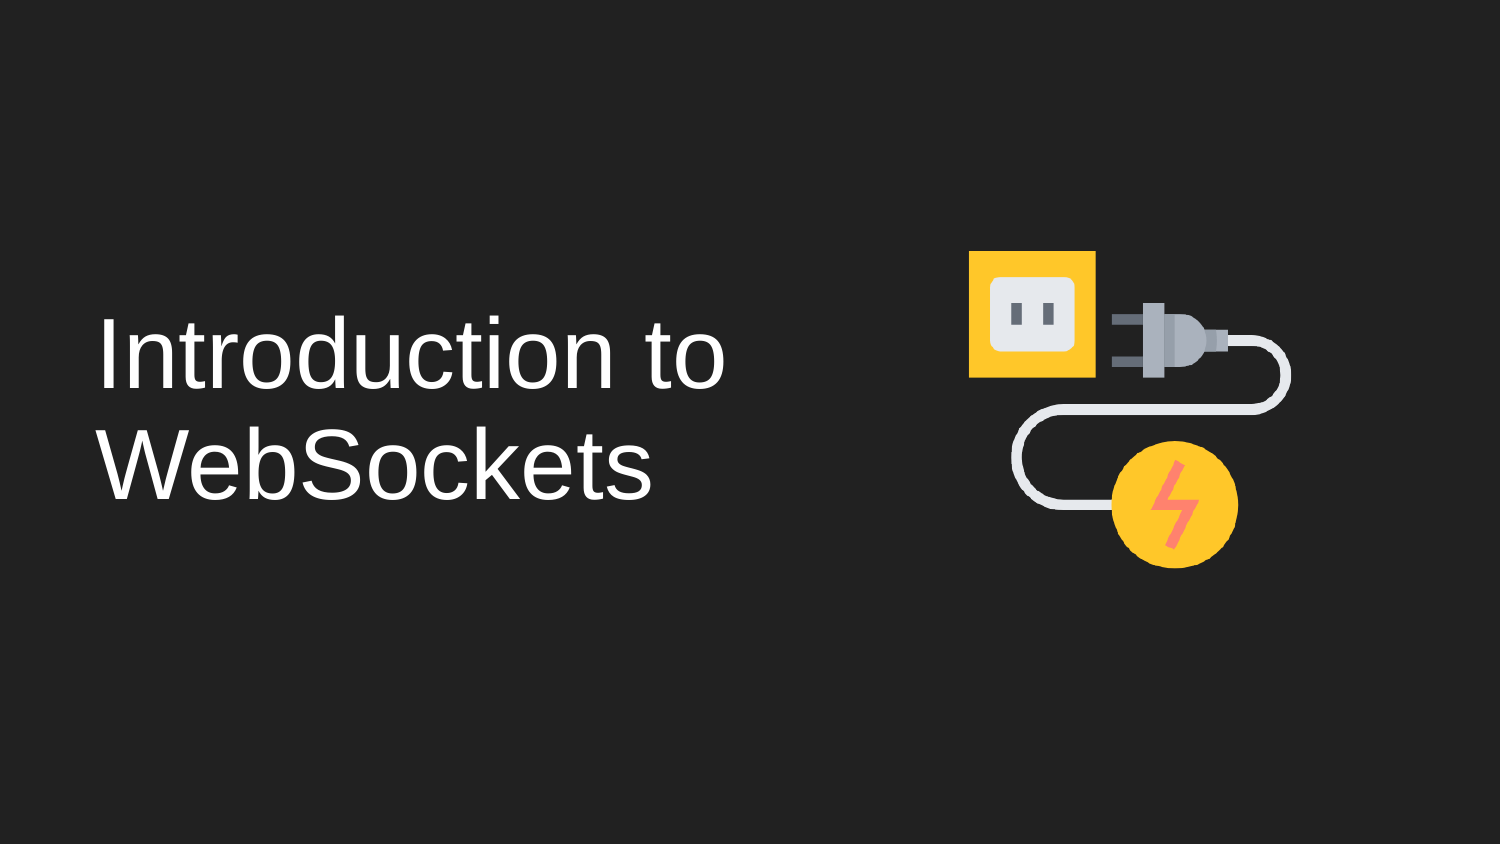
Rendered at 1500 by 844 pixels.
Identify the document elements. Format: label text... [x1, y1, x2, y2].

picture [807, 227, 1453, 591]
title Introduction to WebSockets [80, 73, 1125, 745]
